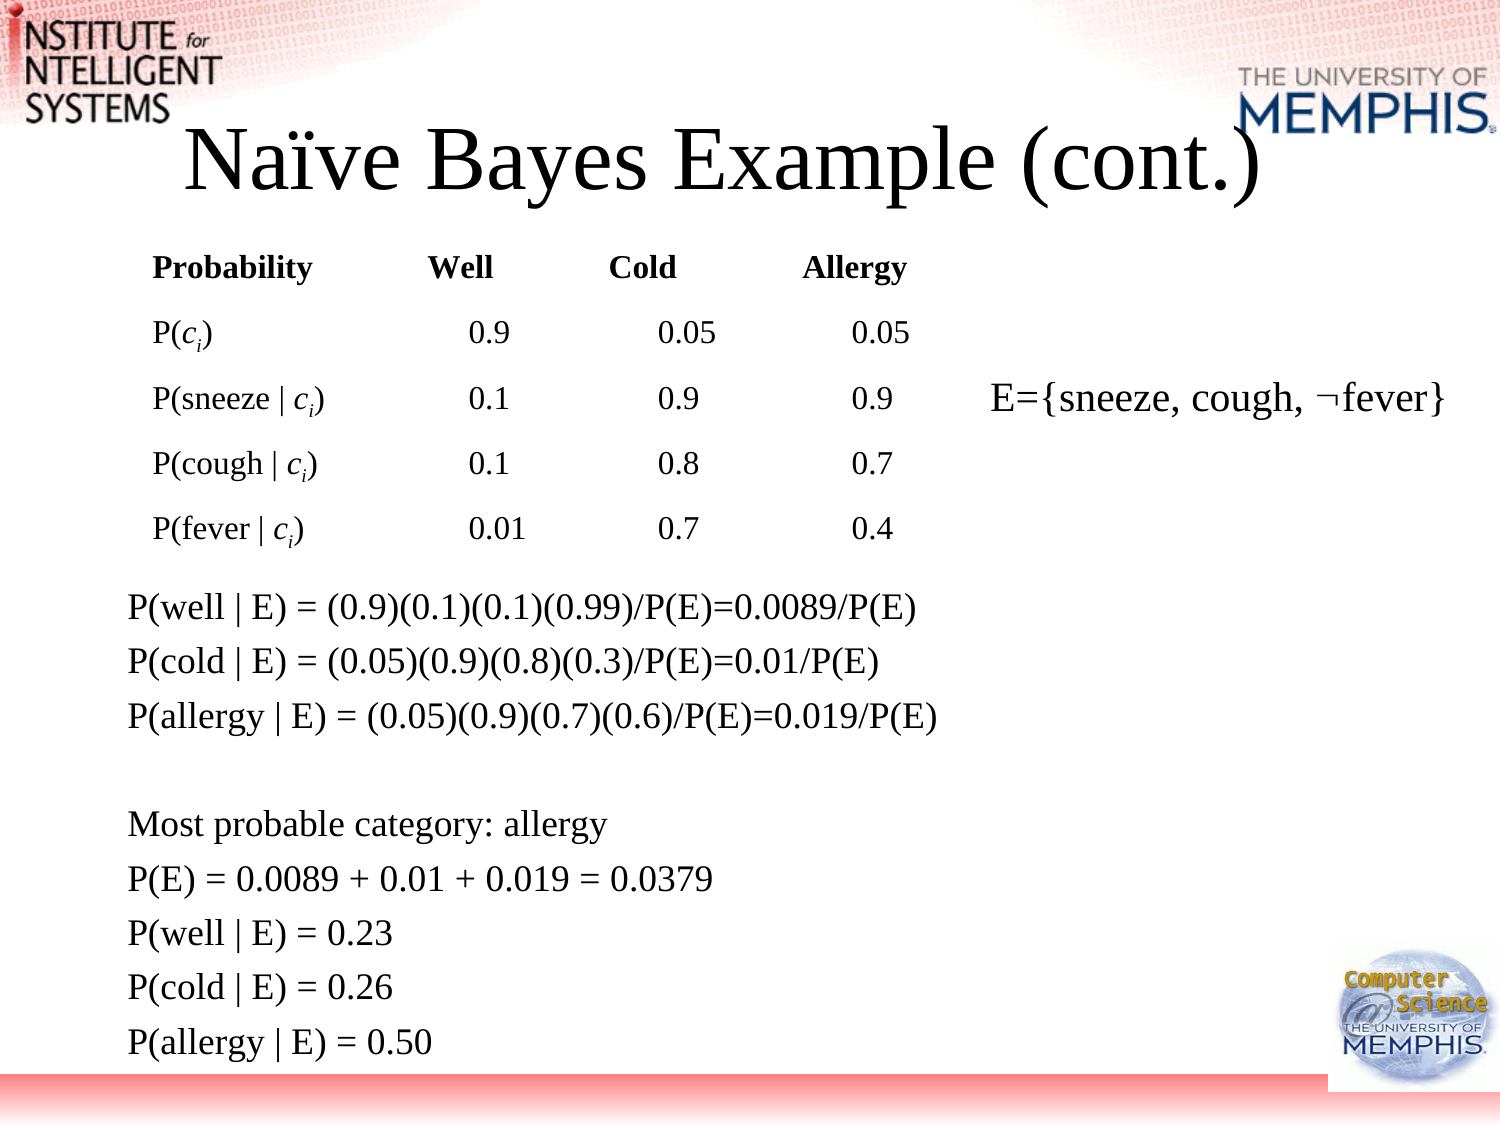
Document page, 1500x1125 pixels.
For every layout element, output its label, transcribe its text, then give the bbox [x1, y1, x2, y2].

picture [1012, 0, 1500, 141]
table_cell 0.01 [413, 499, 594, 560]
table_cell 0.9 [594, 368, 788, 434]
table_cell 0.7 [788, 434, 962, 499]
table_cell P(sneeze | ci) [137, 368, 413, 434]
table_cell 0.1 [413, 368, 594, 434]
table_header Probability [137, 238, 413, 303]
picture [1425, 941, 1500, 1092]
table_cell 0.9 [788, 368, 962, 434]
table_cell 0.05 [594, 303, 788, 368]
table_cell 0.1 [413, 434, 594, 499]
picture [0, 0, 501, 132]
table_header Cold [594, 238, 788, 303]
table_header Allergy [788, 238, 962, 303]
table_cell 0.9 [413, 303, 594, 368]
table_header Well [413, 238, 594, 303]
table_cell P(fever | ci) [137, 499, 413, 560]
list P(well | E) = (0.9)(0.1)(0.1)(0.99)/P(E)=0.0089/P(E) P(cold | E) = (0.05)(0.9)(0.8)(0.3)/P(E)=0.01/P(E) P(allergy | E) = (0.05)(0.9)(0.7)(0.6)/P(E)=0.019/P(E) Most probable category: allergy P(E) = 0.0089 + 0.01 + 0.019 = 0.0379 P(well | E) = 0.23 P(cold | E) = 0.26 P(allergy | E) = 0.50 [112, 224, 1425, 1101]
table_cell P(ci) [137, 303, 413, 368]
table_cell 0.4 [788, 499, 962, 560]
table_cell 0.7 [594, 499, 788, 560]
title Naïve Bayes Example (cont.) [48, 90, 1399, 278]
text_box E={sneeze, cough, fever} [975, 362, 1463, 428]
table_cell 0.8 [594, 434, 788, 499]
table_cell 0.05 [788, 303, 962, 368]
table_cell P(cough | ci) [137, 434, 413, 499]
